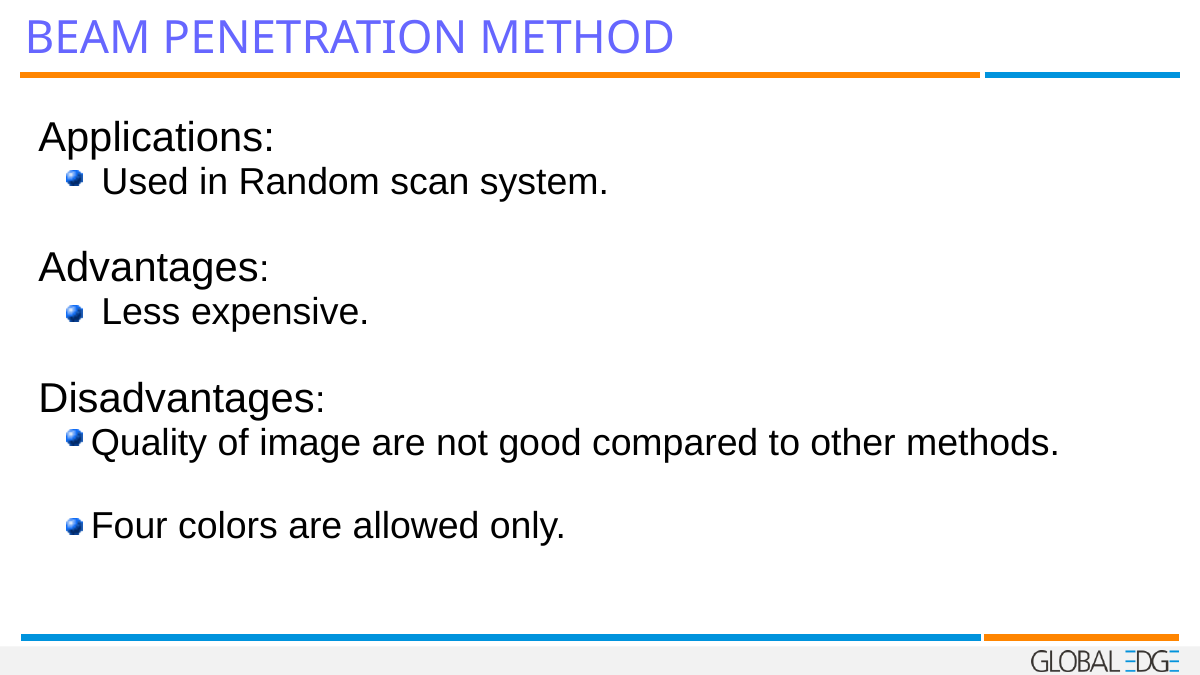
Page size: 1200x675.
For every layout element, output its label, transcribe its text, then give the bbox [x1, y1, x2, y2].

picture [66, 170, 83, 186]
picture [66, 305, 83, 322]
title BEAM PENETRATION METHOD [12, 9, 1088, 64]
picture [66, 429, 83, 446]
picture [66, 518, 83, 535]
text_box Applications: Used in Random scan system. Advantages: Less expensive. Disadvantages: Quality of image are not good compared to other methods. Four colors are allowed only. [23, 106, 1076, 557]
picture [1031, 650, 1179, 672]
